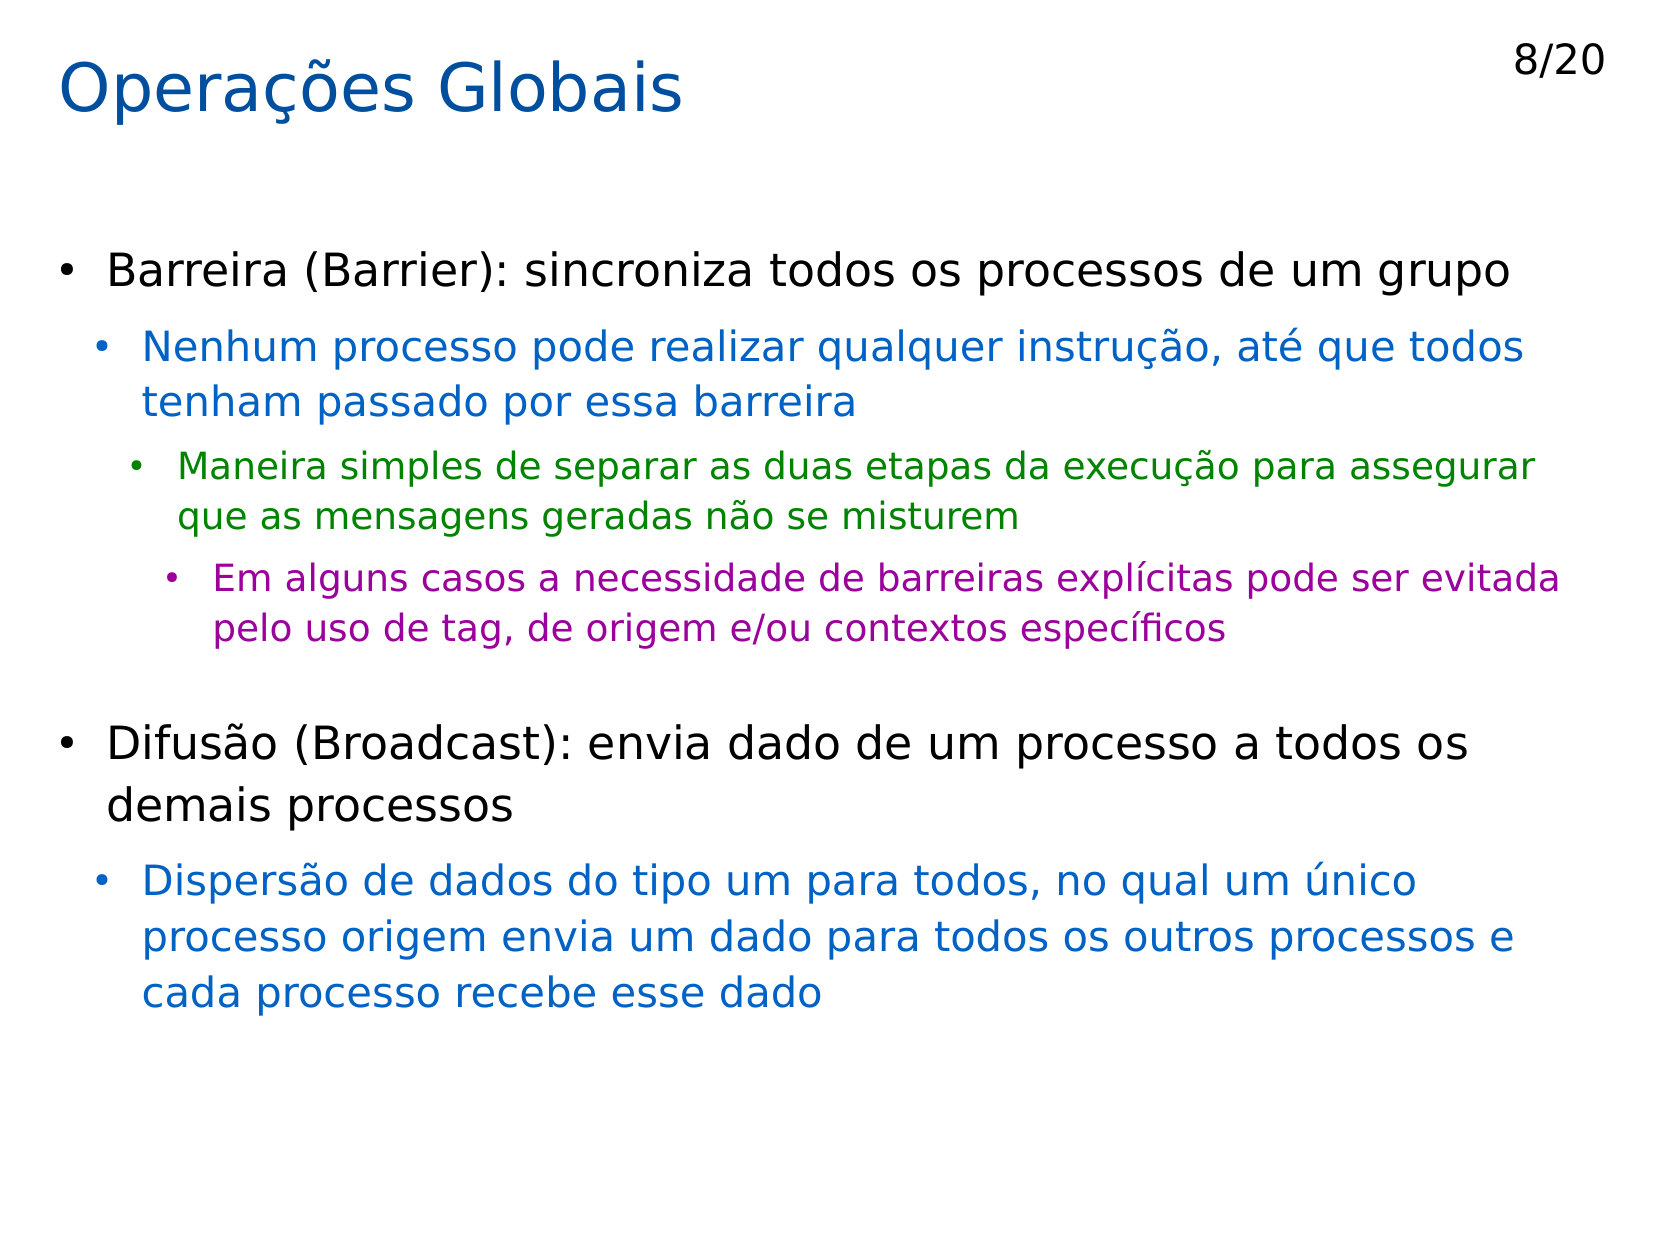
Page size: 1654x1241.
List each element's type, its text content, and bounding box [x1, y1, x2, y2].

list Barreira (Barrier): sincroniza todos os processos de um grupo Nenhum processo pode realizar qualquer instrução, até que todos tenham passado por essa barreira Maneira simples de separar as duas etapas da execução para assegurar que as mensagens geradas não se misturem Em alguns casos a necessidade de barreiras explícitas pode ser evitada pelo uso de tag, de origem e/ou contextos específicos Difusão (Broadcast): envia dado de um processo a todos os demais processos Dispersão de dados do tipo um para todos, no qual um único processo origem envia um dado para todos os outros processos e cada processo recebe esse dado [59, 236, 1595, 1211]
title Operações Globais [59, 29, 1506, 148]
